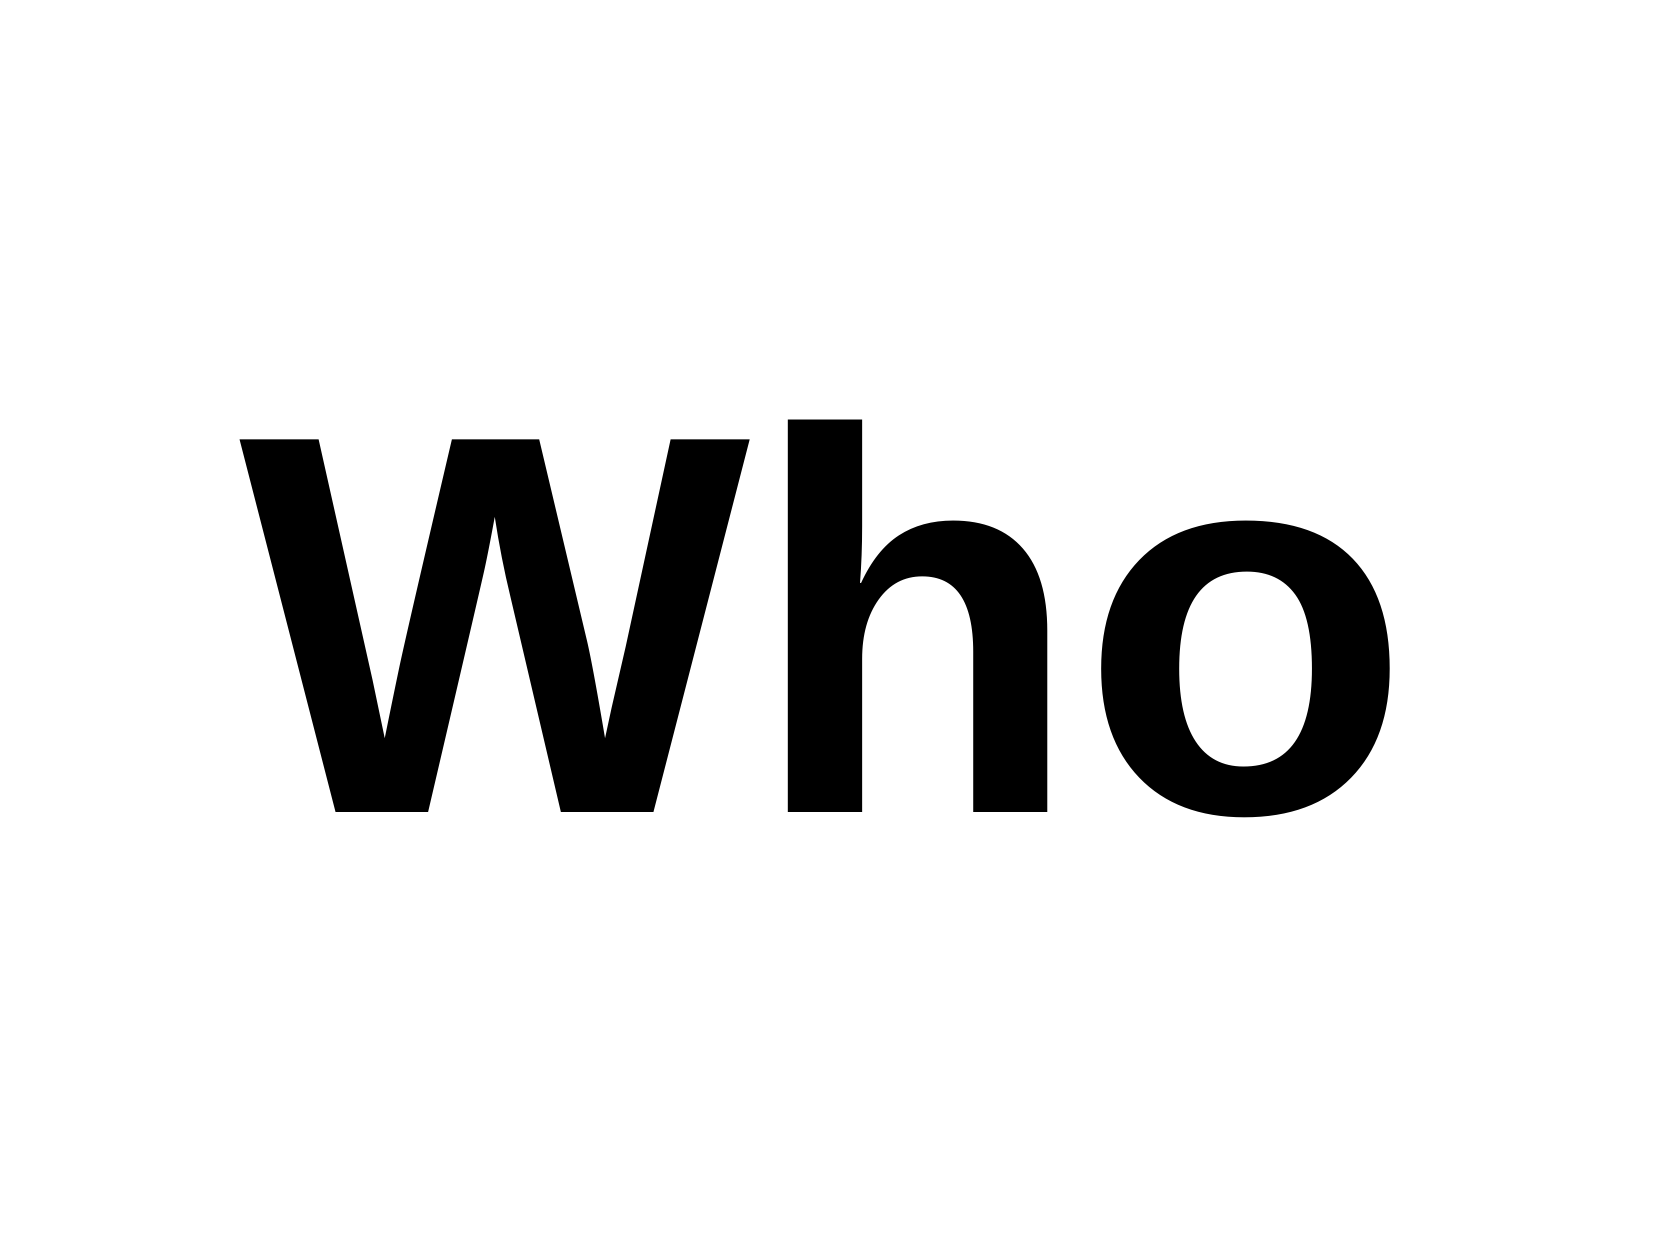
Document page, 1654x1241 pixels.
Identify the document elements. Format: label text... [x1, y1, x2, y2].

title Who [82, 49, 1571, 1201]
